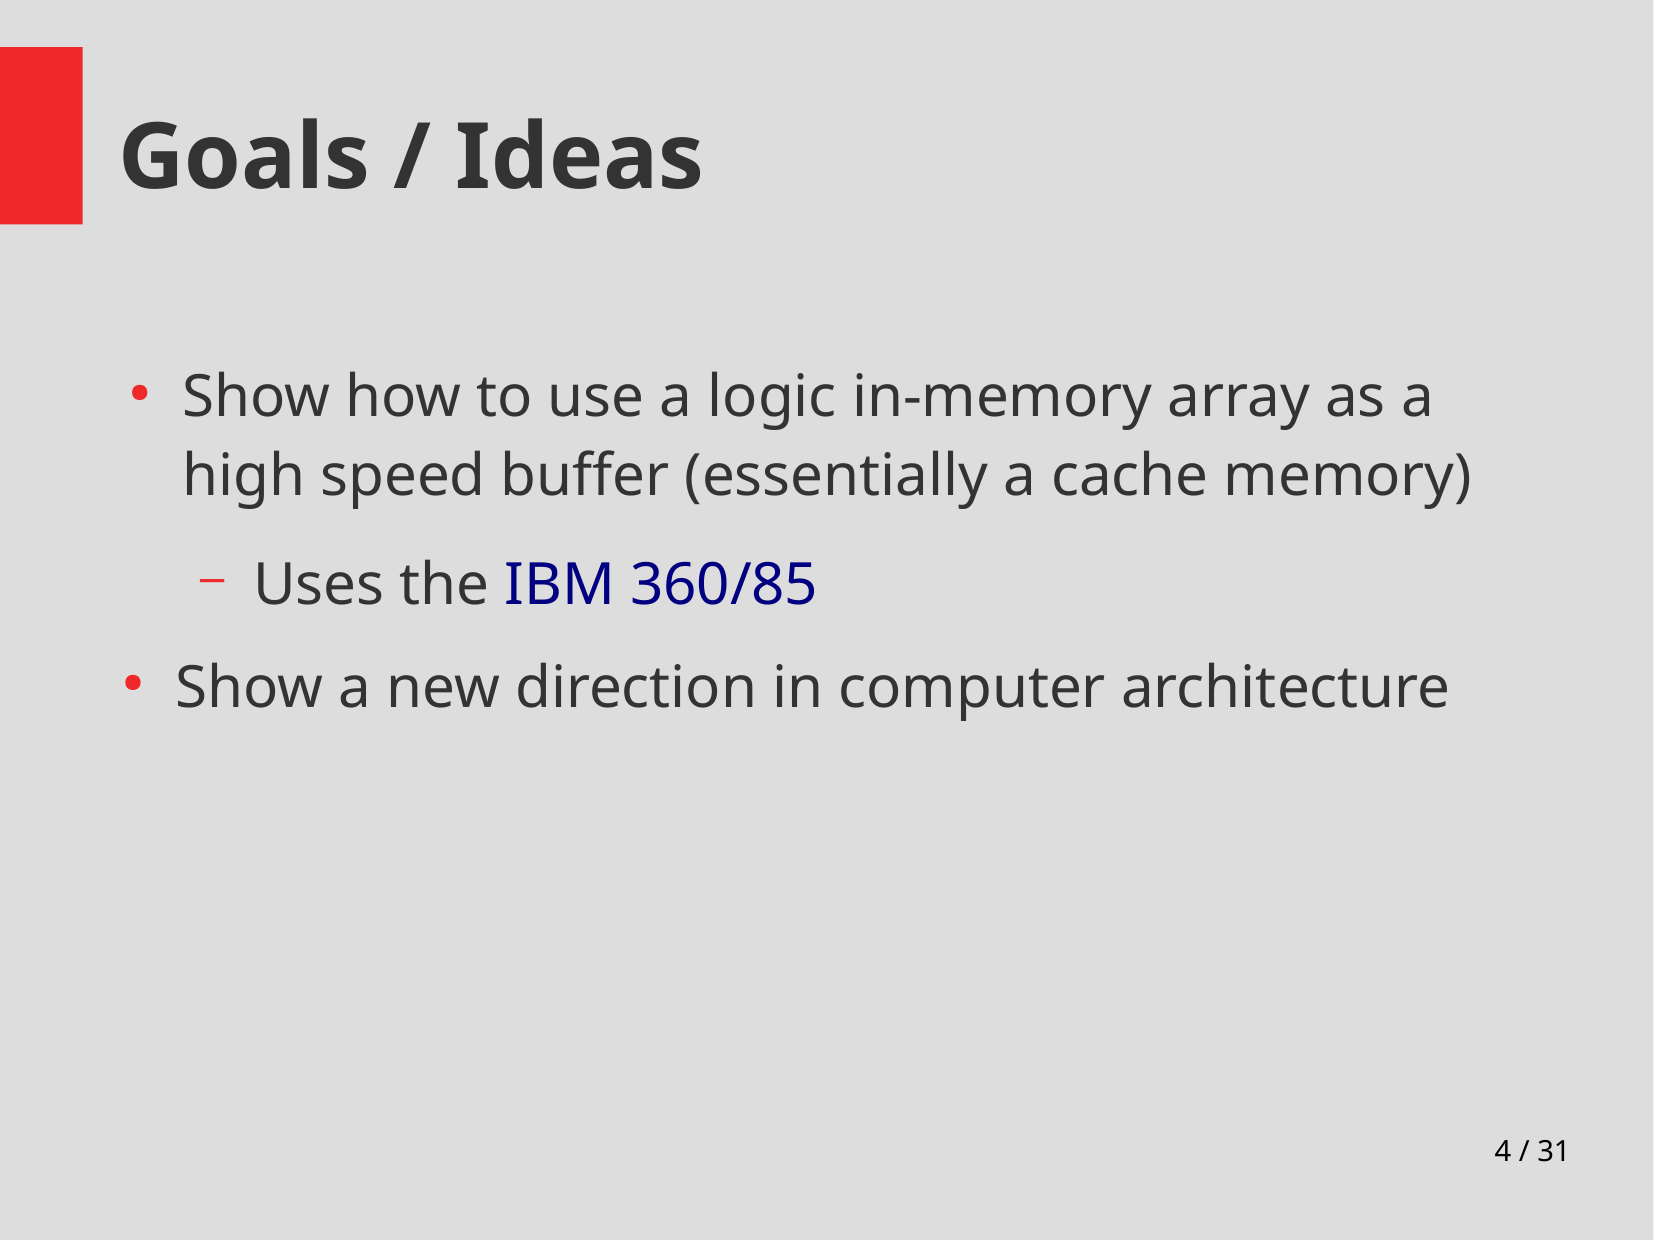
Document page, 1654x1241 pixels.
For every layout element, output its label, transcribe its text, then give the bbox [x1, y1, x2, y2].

list Show how to use a logic in-memory array as a high speed buffer (essentially a cache memory) Uses the IBM 360/85 [111, 354, 1529, 631]
title Goals / Ideas [118, 49, 1571, 257]
list Show a new direction in computer architecture [105, 645, 1523, 826]
